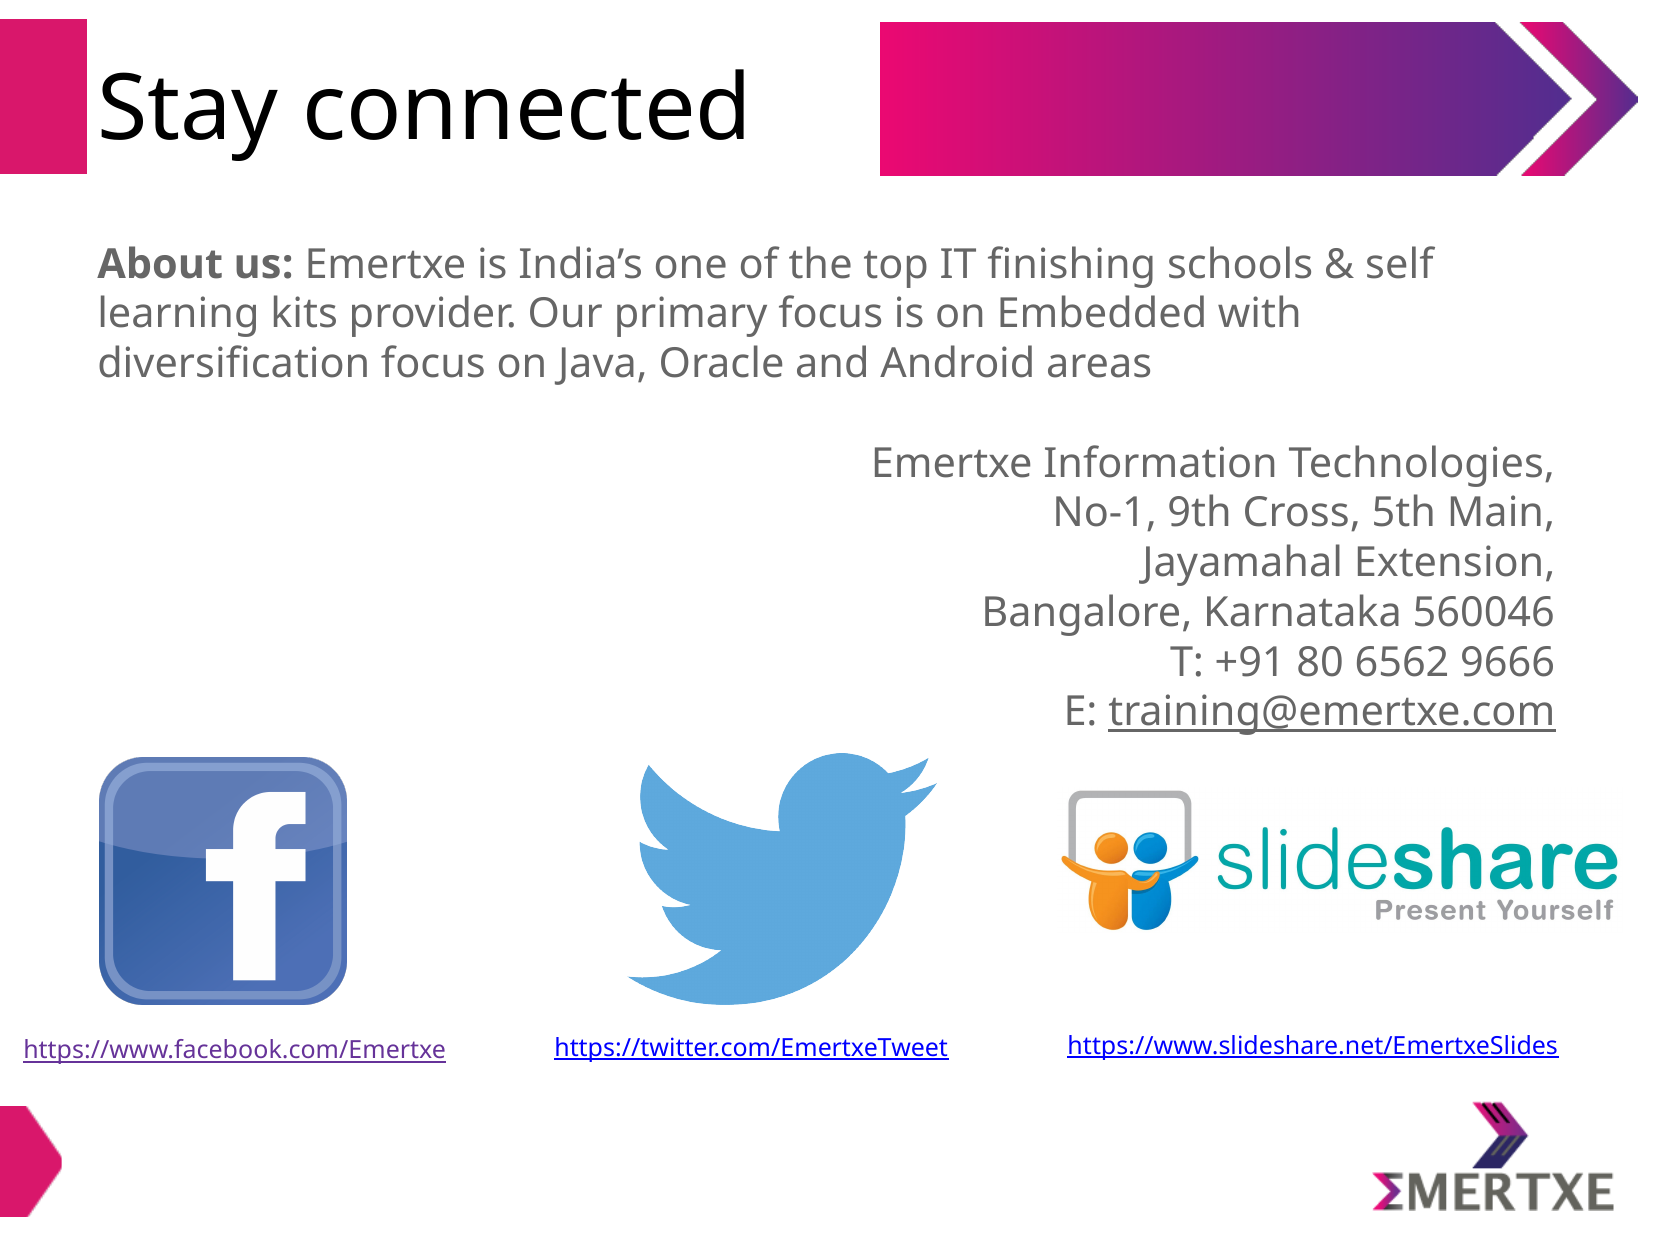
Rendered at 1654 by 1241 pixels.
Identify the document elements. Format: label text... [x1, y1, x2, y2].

picture [99, 757, 347, 1005]
text_box https://www.slideshare.net/EmertxeSlides [1052, 1021, 1623, 1104]
picture [1571, 22, 1638, 176]
text_box Stay connected [82, 0, 1571, 207]
text_box https://twitter.com/EmertxeTweet [539, 1023, 1028, 1073]
picture [1372, 1104, 1615, 1211]
picture [1057, 787, 1623, 933]
picture [627, 753, 937, 1005]
text_box About us: Emertxe is India’s one of the top IT finishing schools & self learning kits provider. Our primary focus is on Embedded with diversification focus on Java, Oracle and Android areas Emertxe Information Technologies, No-1, 9th Cross, 5th Main, Jayamahal Extension, Bangalore, Karnataka 560046 T: +91 80 6562 9666 E: training@emertxe.com [82, 229, 1571, 723]
text_box https://www.facebook.com/Emertxe [8, 1026, 515, 1076]
